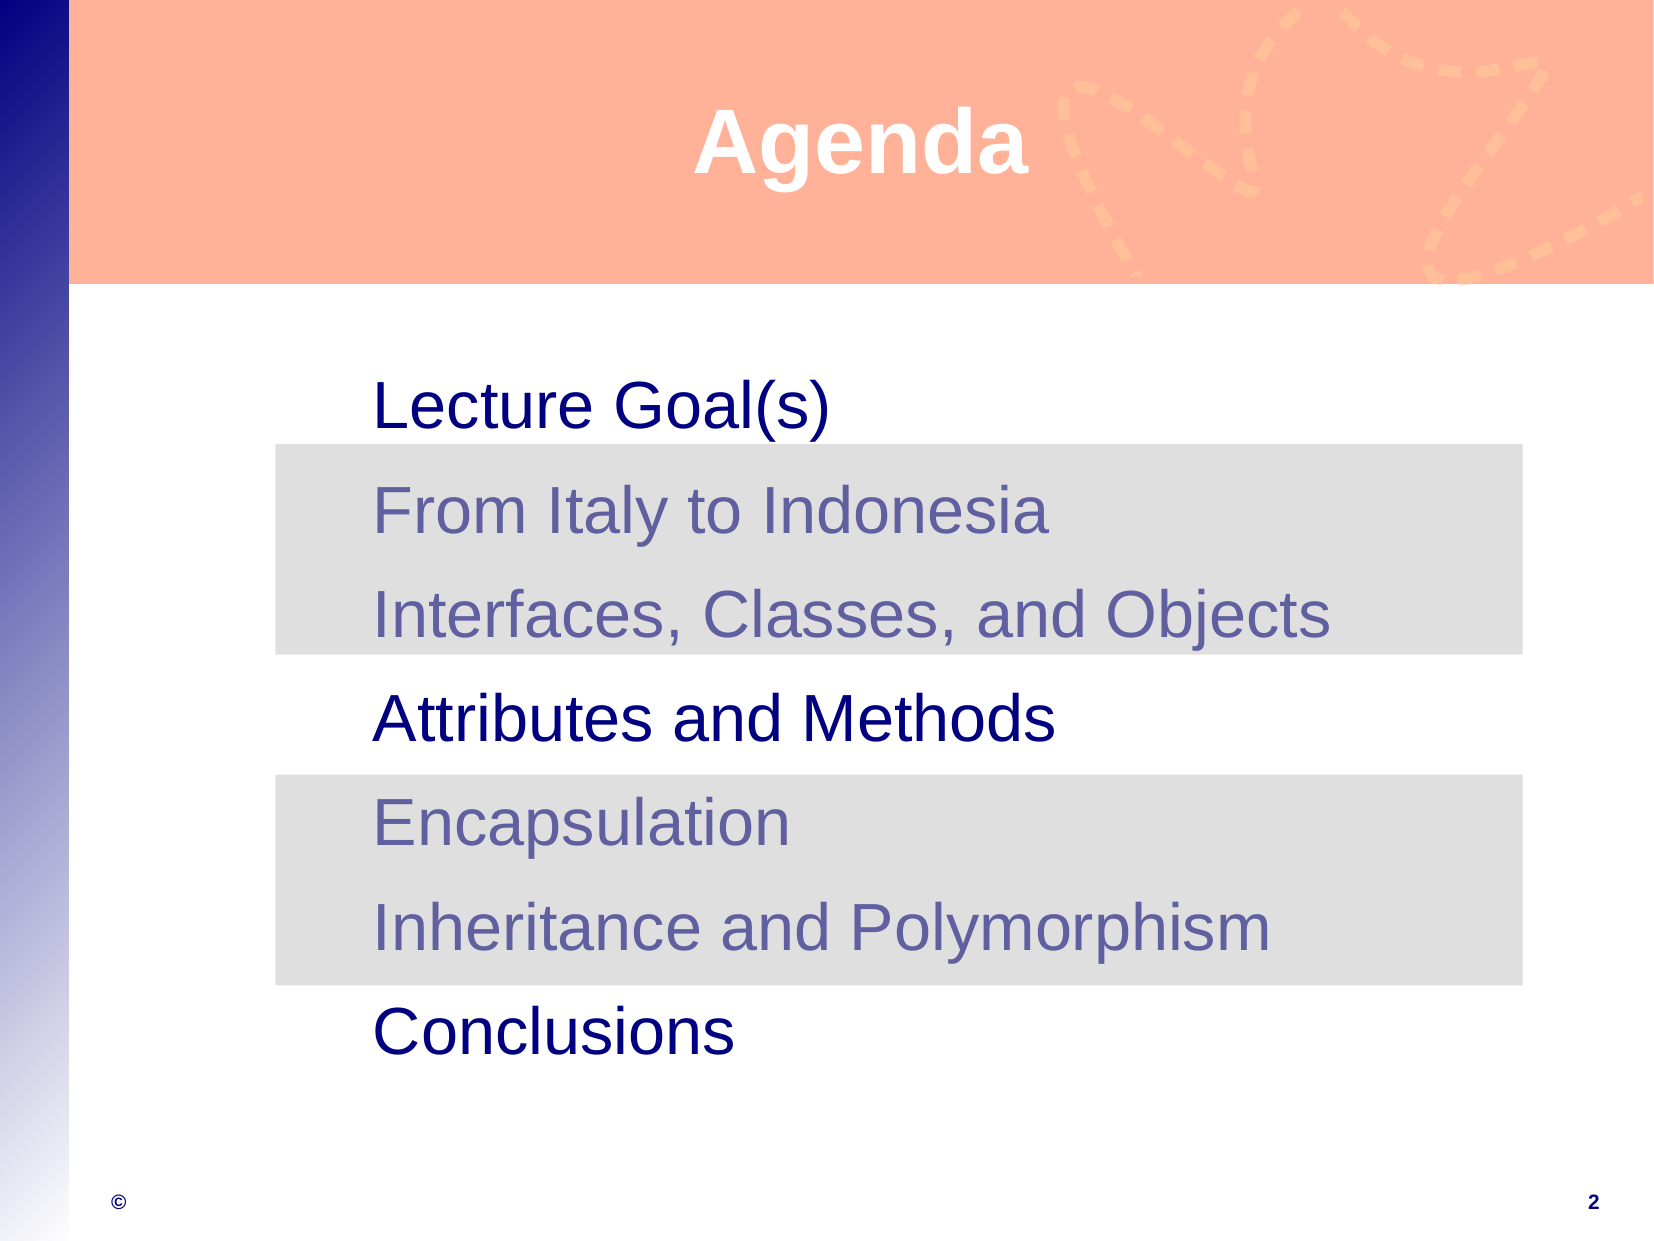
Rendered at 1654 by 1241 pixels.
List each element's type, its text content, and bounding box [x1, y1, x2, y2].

text_box [275, 443, 1523, 655]
list Lecture Goal(s) From Italy to Indonesia Interfaces, Classes, and Objects Attributes and Methods Encapsulation Inheritance and Polymorphism Conclusions [355, 368, 1423, 443]
list Lecture Goal(s) From Italy to Indonesia Interfaces, Classes, and Objects Attributes and Methods Encapsulation Inheritance and Polymorphism Conclusions [355, 655, 1423, 774]
list Lecture Goal(s) From Italy to Indonesia Interfaces, Classes, and Objects Attributes and Methods Encapsulation Inheritance and Polymorphism Conclusions [355, 986, 1423, 1069]
title Agenda [104, 37, 1617, 246]
text_box [275, 774, 1523, 986]
